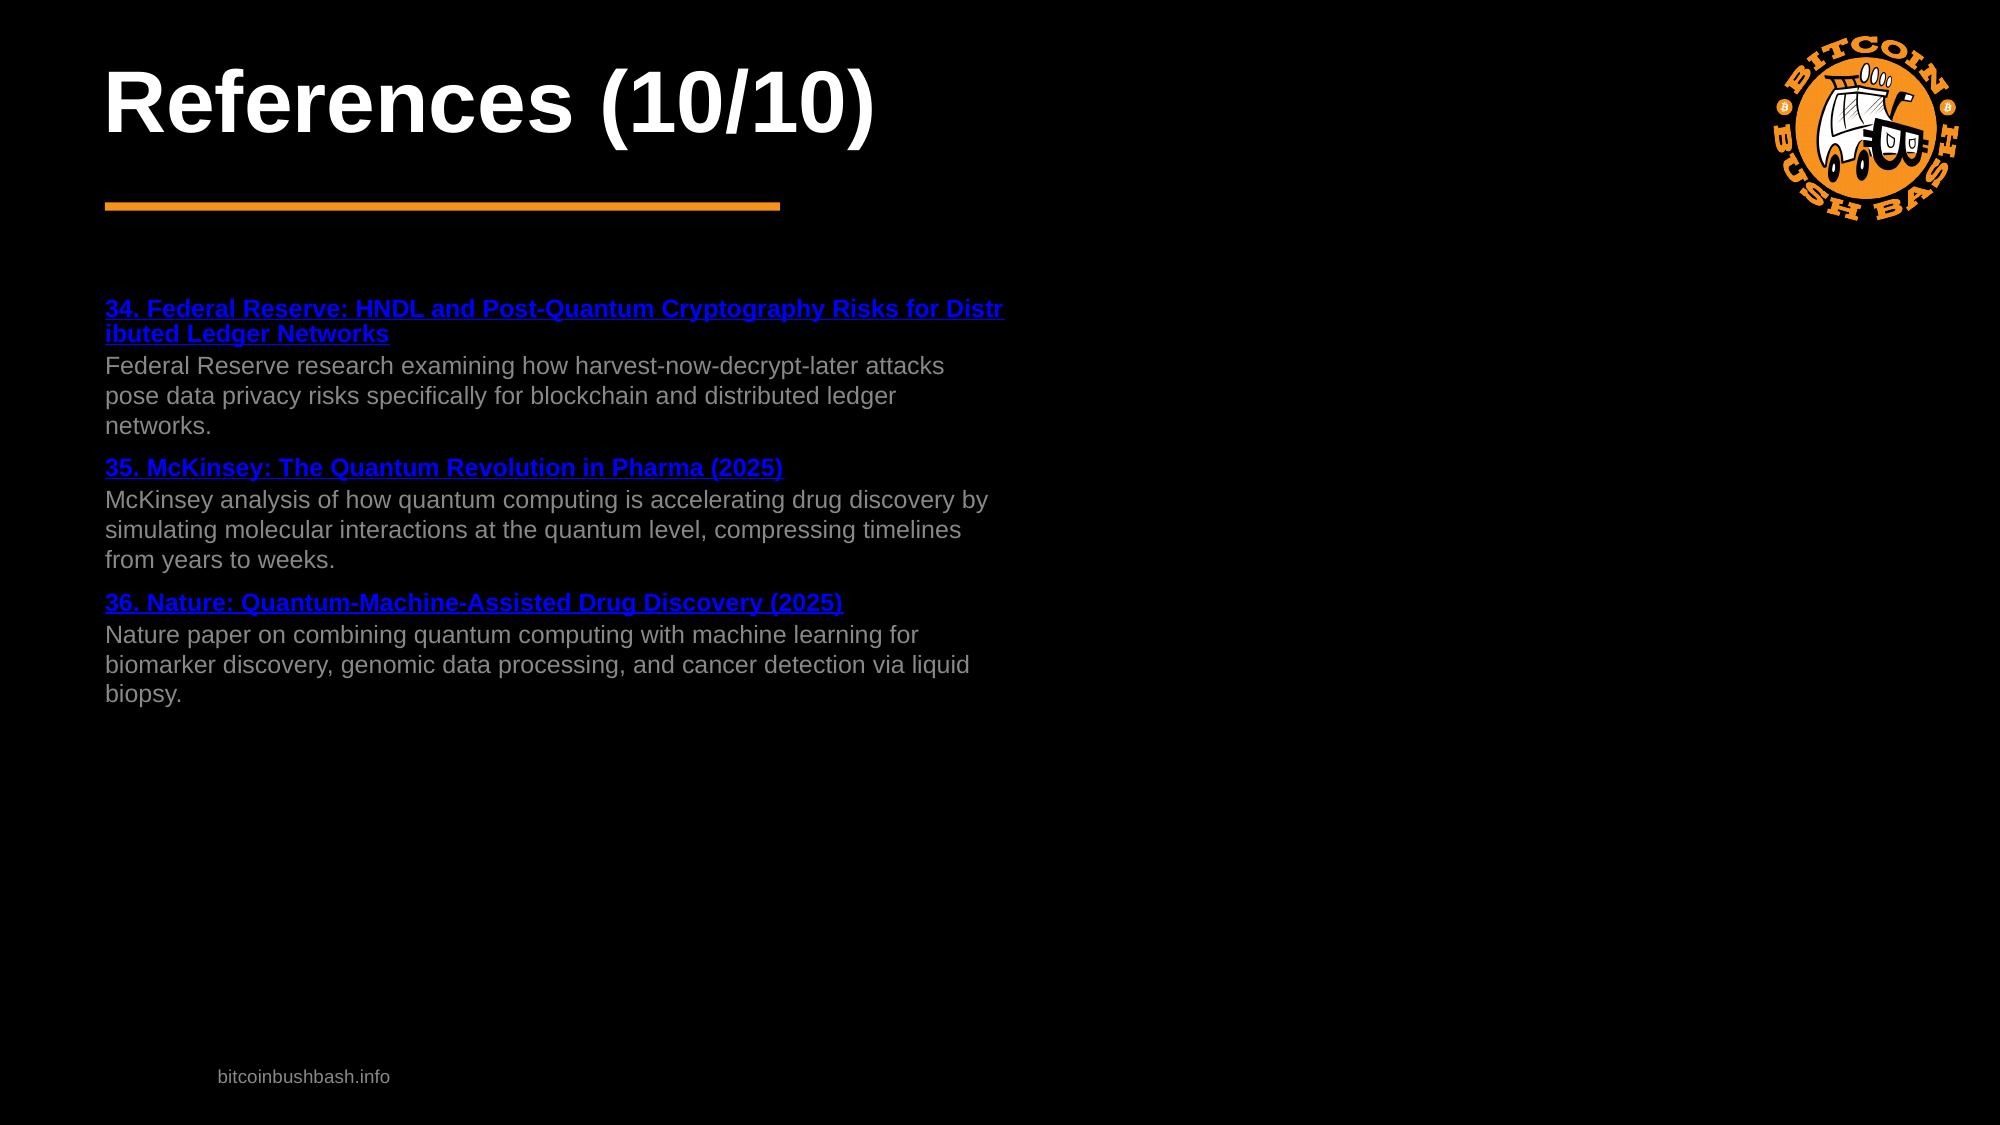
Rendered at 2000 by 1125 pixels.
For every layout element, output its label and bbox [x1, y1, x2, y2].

picture [1755, 17, 1977, 240]
text_box [0, 0, 2000, 1125]
